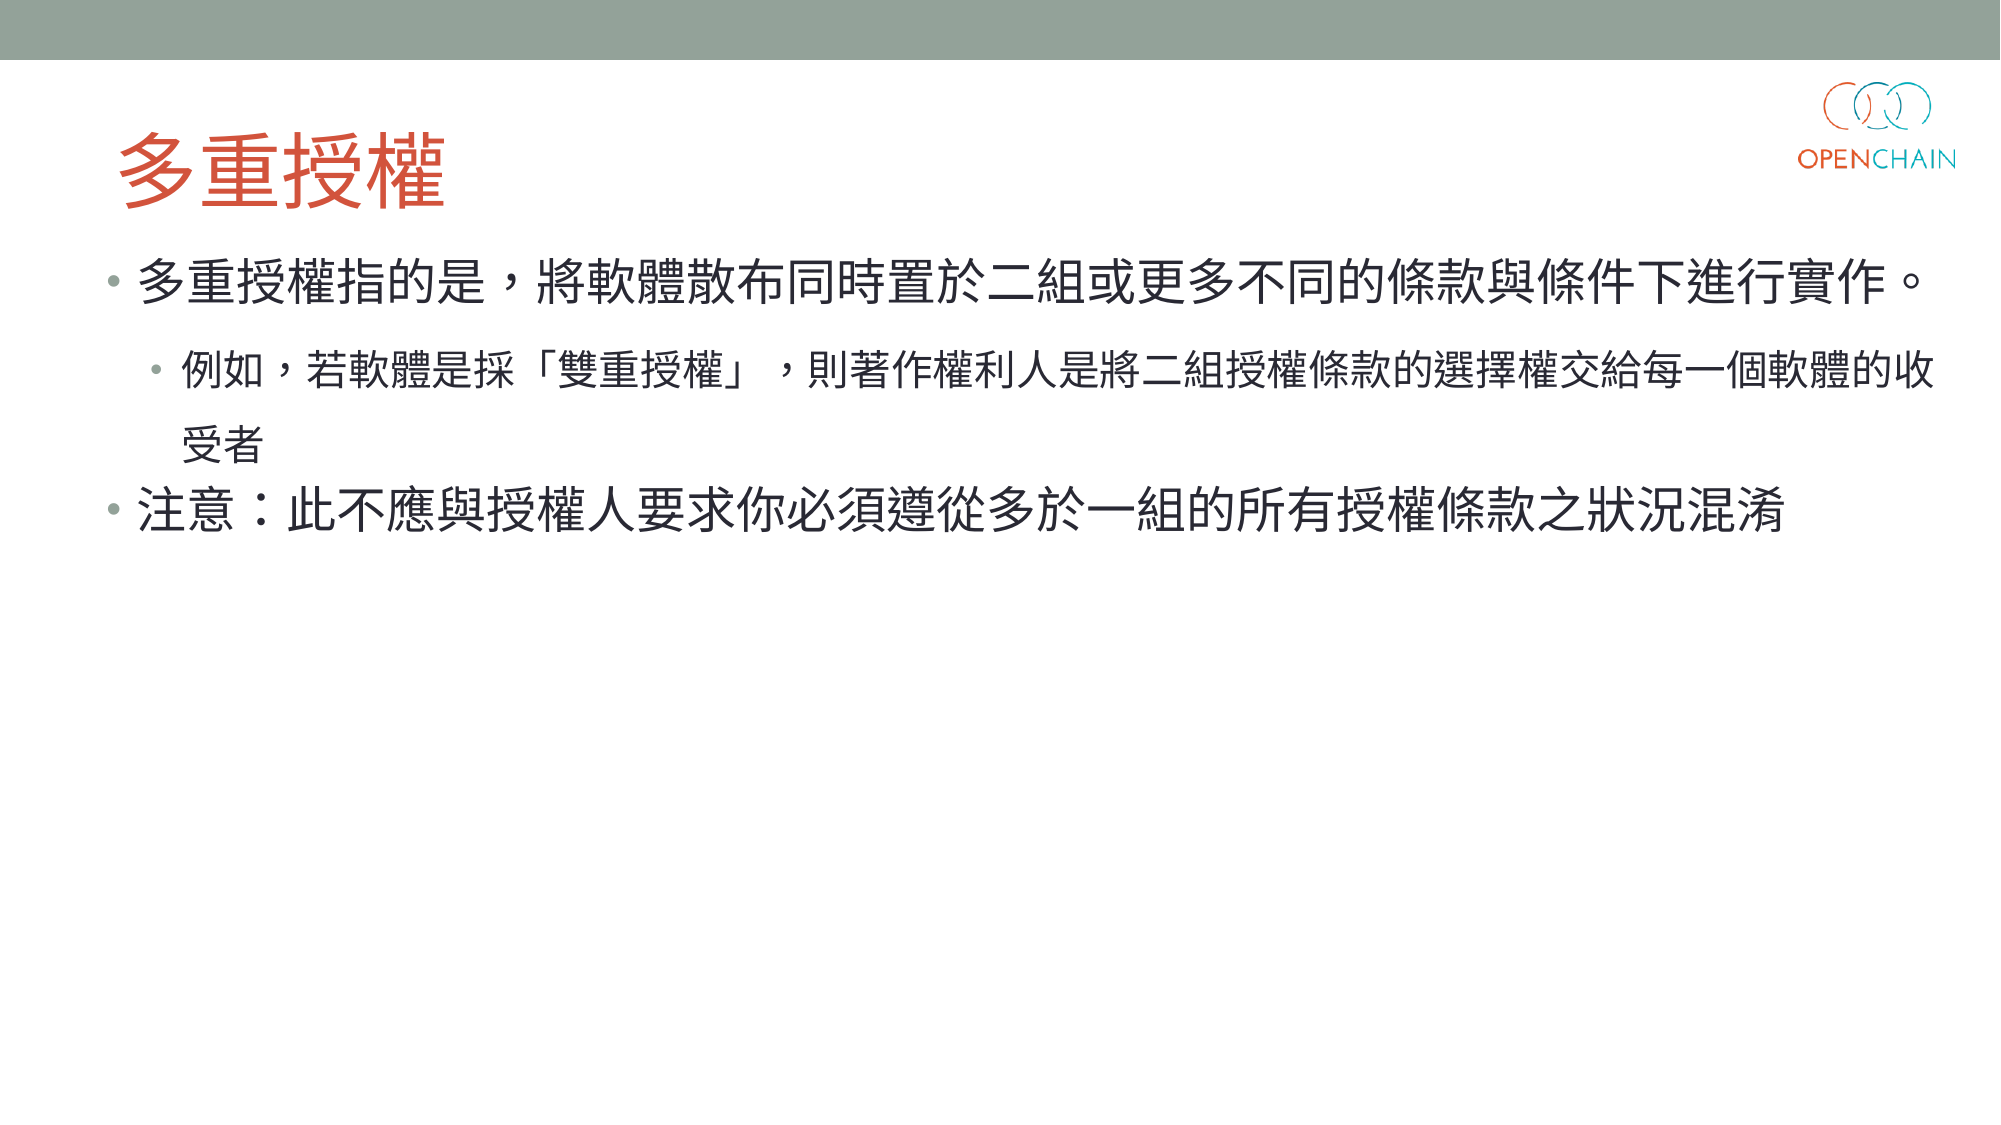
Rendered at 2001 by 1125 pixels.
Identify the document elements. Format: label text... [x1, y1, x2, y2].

picture [1798, 82, 1955, 169]
list 多重授權指的是，將軟體散布同時置於二組或更多不同的條款與條件下進行實作。 例如，若軟體是採「雙重授權」，則著作權利人是將二組授權條款的選擇權交給每一個軟體的收受者 注意：此不應與授權人要求你必須遵從多於一組的所有授權條款之狀況混淆 [91, 243, 1970, 1086]
title 多重授權 [99, 87, 1900, 243]
